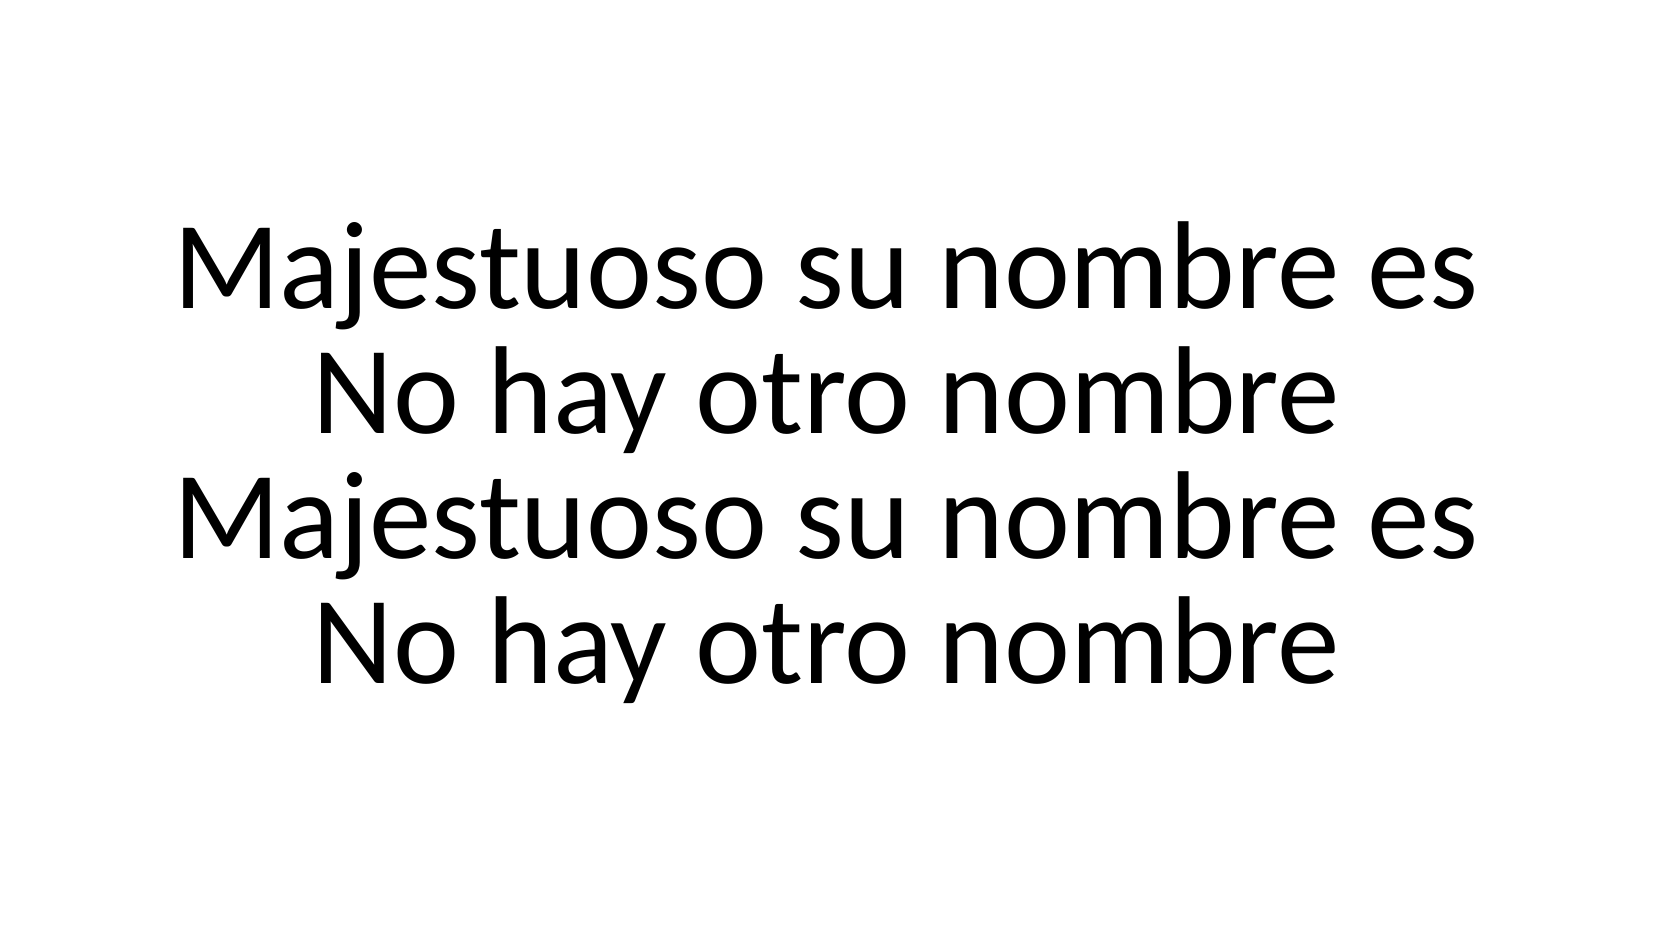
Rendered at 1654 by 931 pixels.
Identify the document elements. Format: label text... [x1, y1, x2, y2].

title Majestuoso su nombre es No hay otro nombre Majestuoso su nombre es No hay otro nombre [0, 0, 1654, 931]
